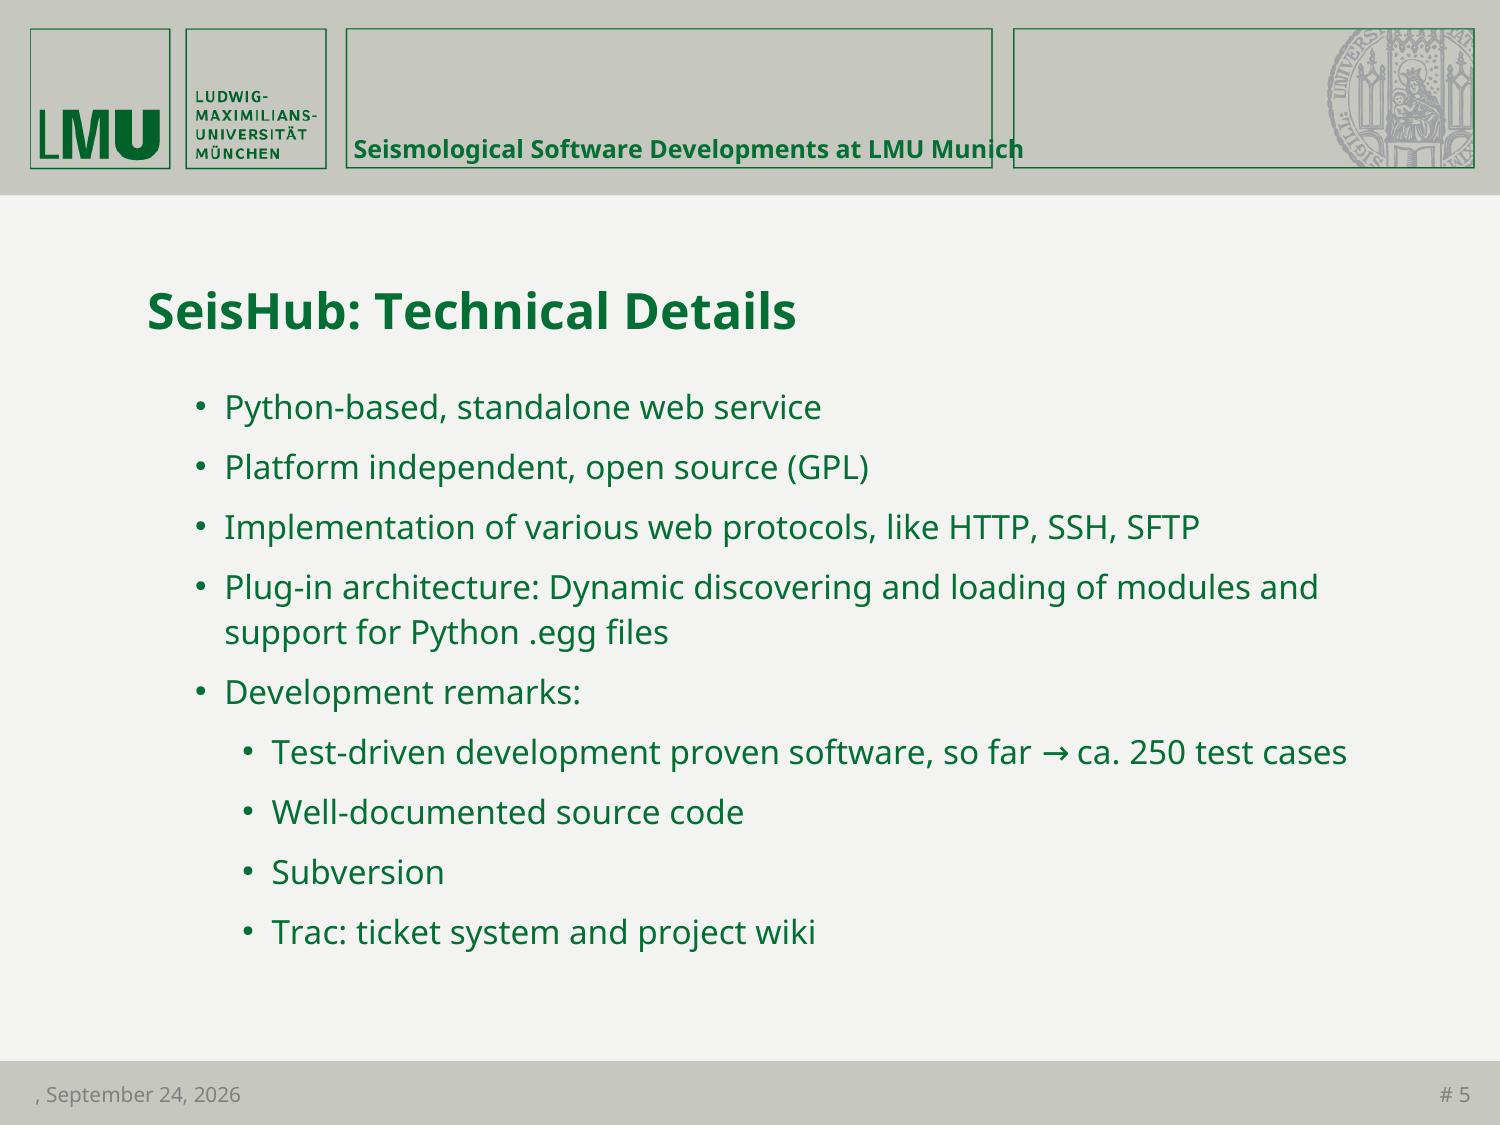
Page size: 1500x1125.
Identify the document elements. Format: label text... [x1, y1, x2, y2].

picture [0, 0, 1500, 1125]
list Python-based, standalone web service Platform independent, open source (GPL) Implementation of various web protocols, like HTTP, SSH, SFTP Plug-in architecture: Dynamic discovering and loading of modules and support for Python .egg files Development remarks: Test-driven development proven software, so far → ca. 250 test cases Well-documented source code Subversion Trac: ticket system and project wiki [147, 383, 1359, 990]
title SeisHub: Technical Details [147, 265, 1359, 355]
